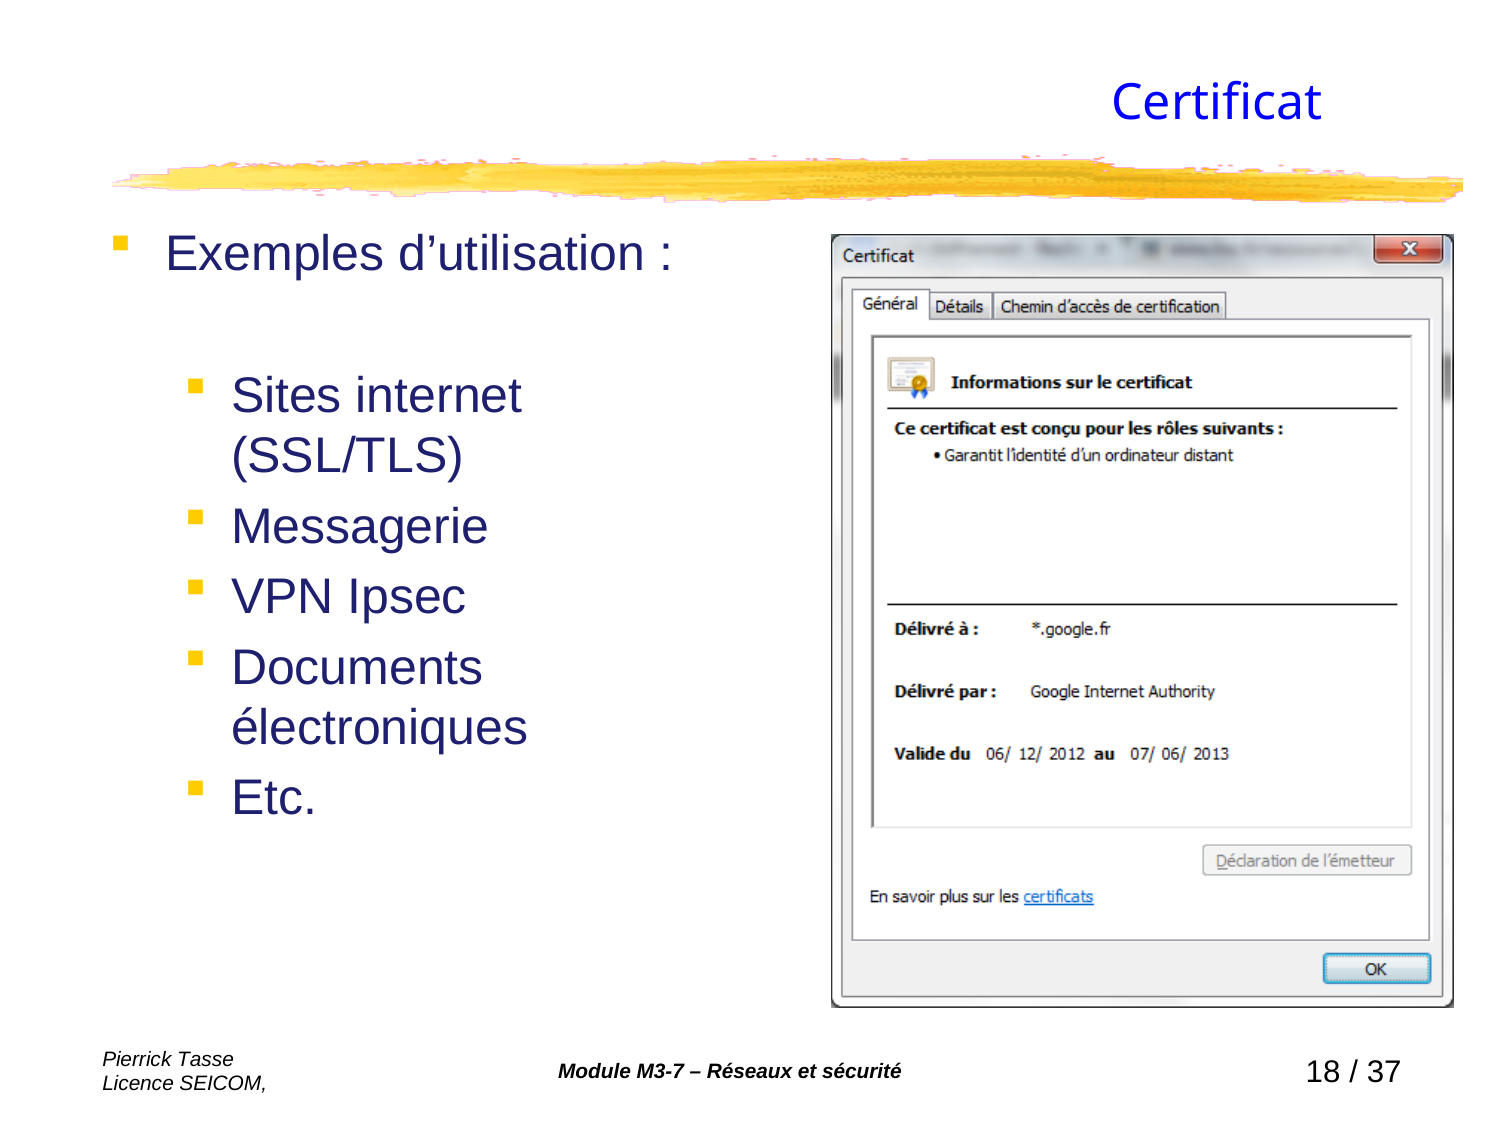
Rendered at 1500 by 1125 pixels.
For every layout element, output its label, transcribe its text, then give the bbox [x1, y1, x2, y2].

picture [112, 149, 1463, 213]
list Exemples d’utilisation : Sites internet (SSL/TLS) Messagerie VPN Ipsec Documents électroniques Etc. [94, 212, 745, 1004]
title Certificat [62, 37, 1338, 138]
picture [831, 234, 1454, 1008]
